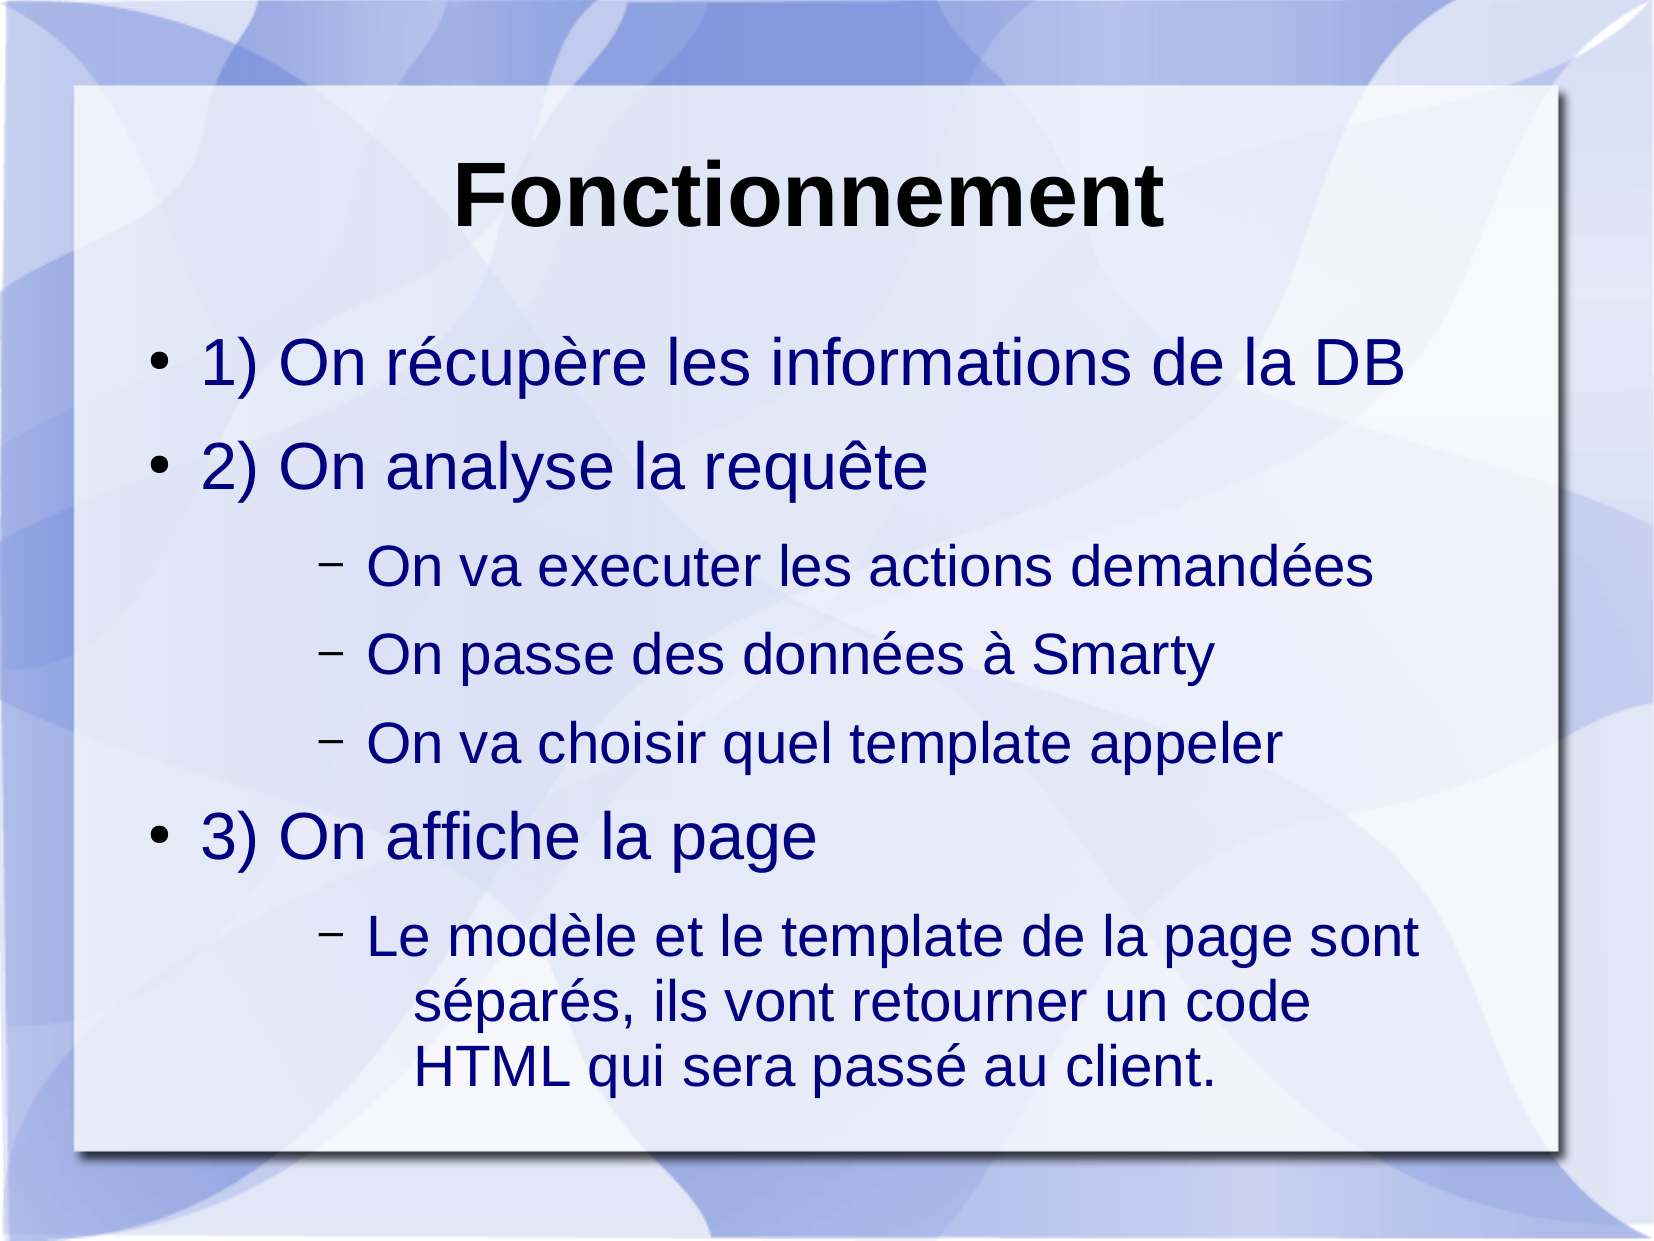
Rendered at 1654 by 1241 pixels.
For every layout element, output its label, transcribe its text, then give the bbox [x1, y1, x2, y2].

picture [0, 0, 1654, 1241]
list 1) On récupère les informations de la DB 2) On analyse la requête On va executer les actions demandées On passe des données à Smarty On va choisir quel template appeler 3) On affiche la page Le modèle et le template de la page sont séparés, ils vont retourner un code HTML qui sera passé au client. [129, 324, 1489, 1231]
title Fonctionnement [82, 90, 1536, 298]
